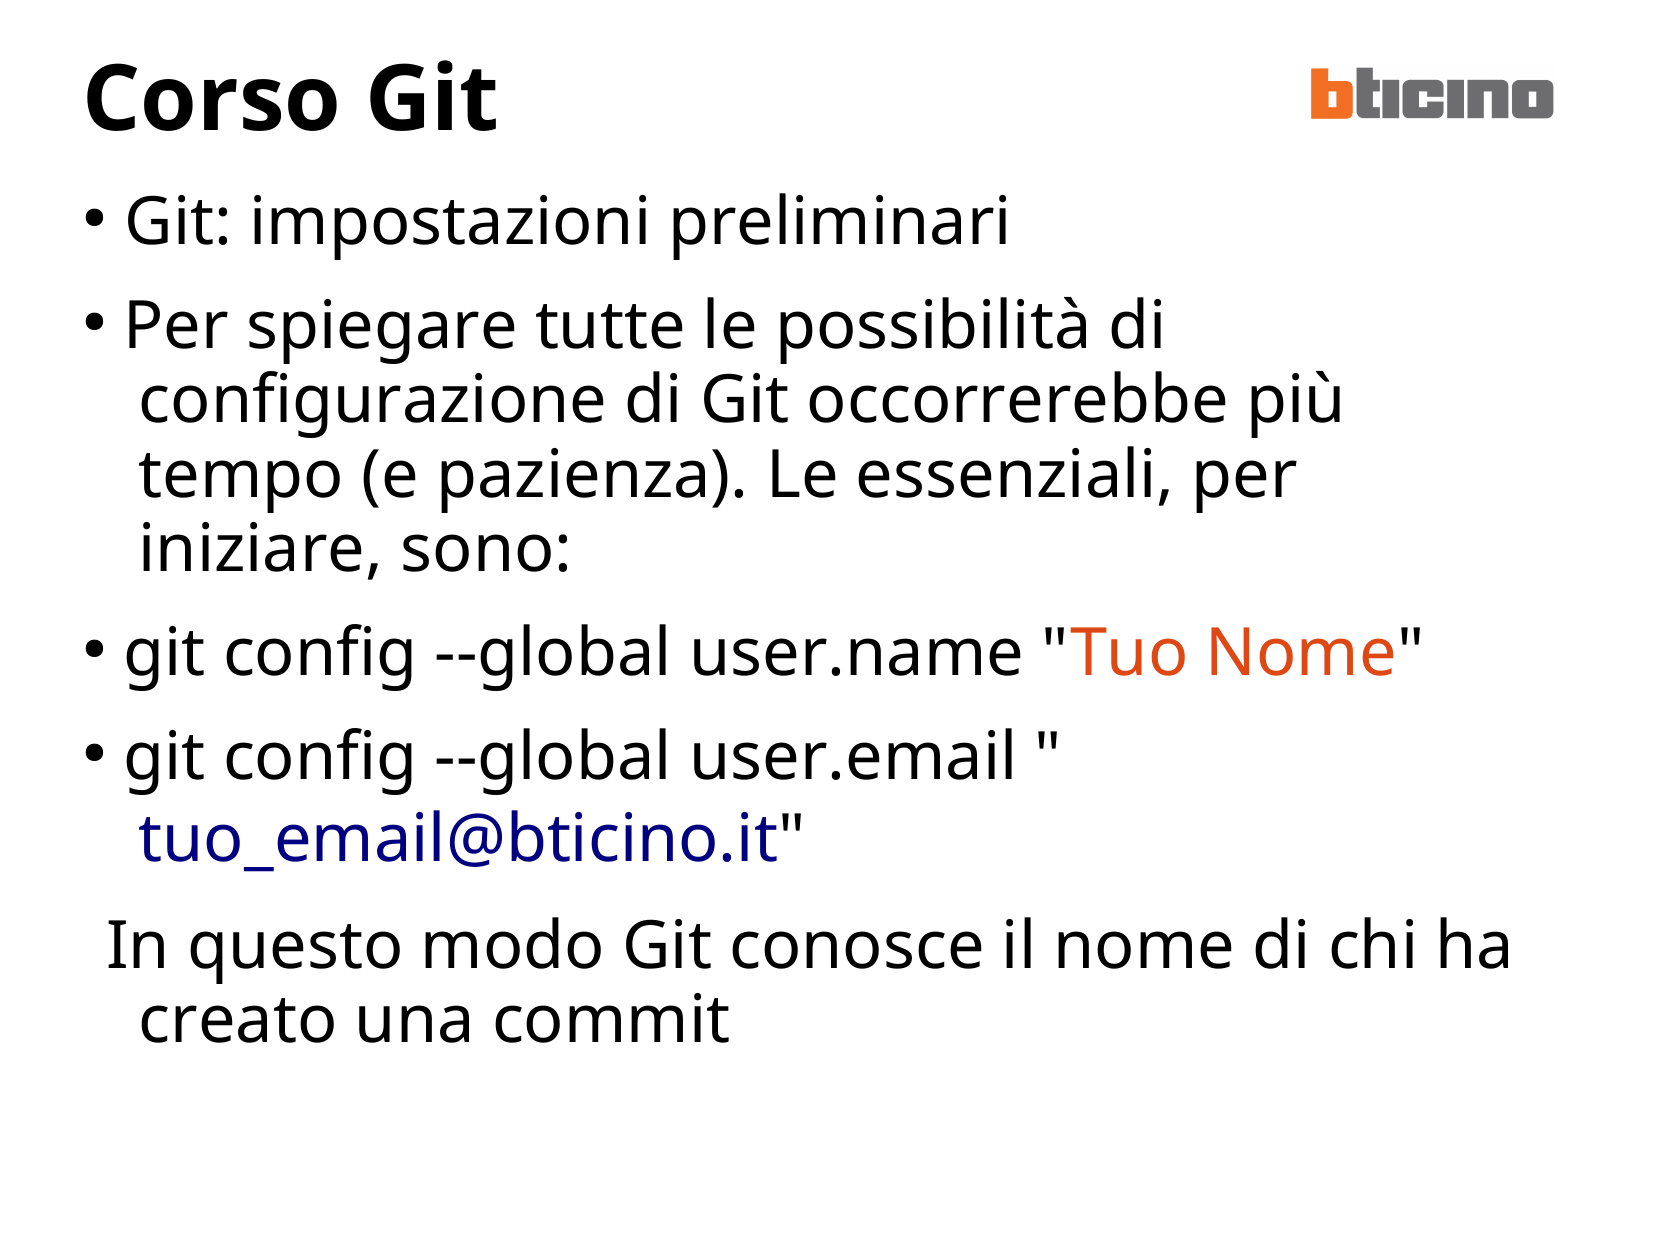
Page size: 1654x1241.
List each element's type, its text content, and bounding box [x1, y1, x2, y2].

title Corso Git [82, 48, 1570, 151]
list Git: impostazioni preliminari Per spiegare tutte le possibilità di configurazione di Git occorrerebbe più tempo (e pazienza). Le essenziali, per iniziare, sono: git config --global user.name "Tuo Nome" git config --global user.email "tuo_email@bticino.it" In questo modo Git conosce il nome di chi ha creato una commit [82, 180, 1561, 1096]
